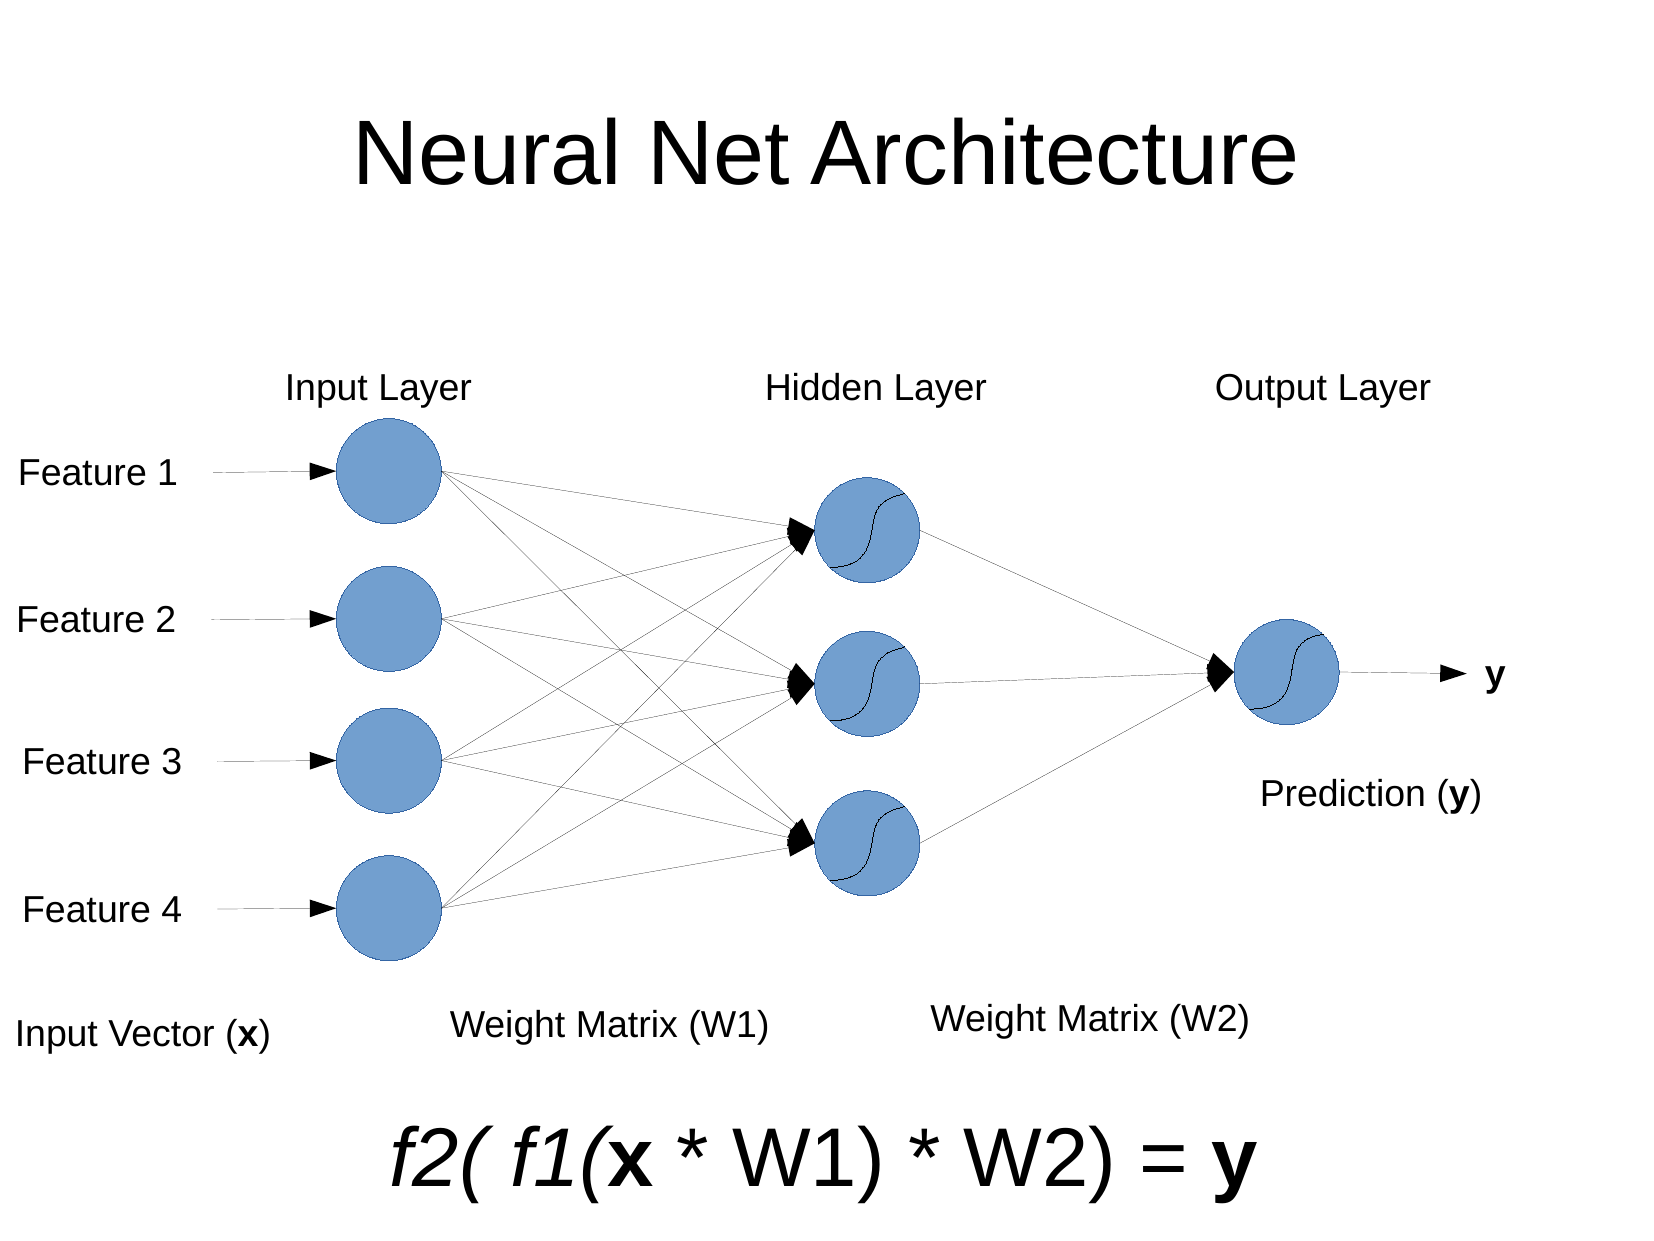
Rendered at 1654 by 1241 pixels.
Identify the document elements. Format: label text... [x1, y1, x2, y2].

text_box [336, 566, 442, 672]
text_box Input Layer [270, 359, 526, 417]
text_box [814, 790, 920, 896]
text_box Hidden Layer [750, 359, 1006, 420]
text_box [1234, 619, 1340, 725]
text_box [336, 708, 442, 814]
text_box Output Layer [1200, 359, 1471, 459]
text_box Weight Matrix (W2) [915, 990, 1276, 1089]
text_box [336, 418, 442, 524]
text_box Prediction (y) [1245, 765, 1546, 864]
text_box Weight Matrix (W1) [435, 996, 790, 1096]
text_box [814, 477, 920, 583]
text_box f2( f1(x * W1) * W2) = y [375, 1104, 1351, 1241]
text_box Feature 2 [1, 591, 212, 649]
text_box Feature 3 [7, 732, 218, 790]
text_box [336, 855, 442, 961]
text_box Feature 4 [7, 880, 218, 938]
text_box y [1470, 645, 1561, 702]
text_box Input Vector (x) [0, 1005, 361, 1096]
text_box [814, 631, 920, 737]
title Neural Net Architecture [82, 49, 1571, 257]
text_box Feature 1 [3, 444, 214, 501]
